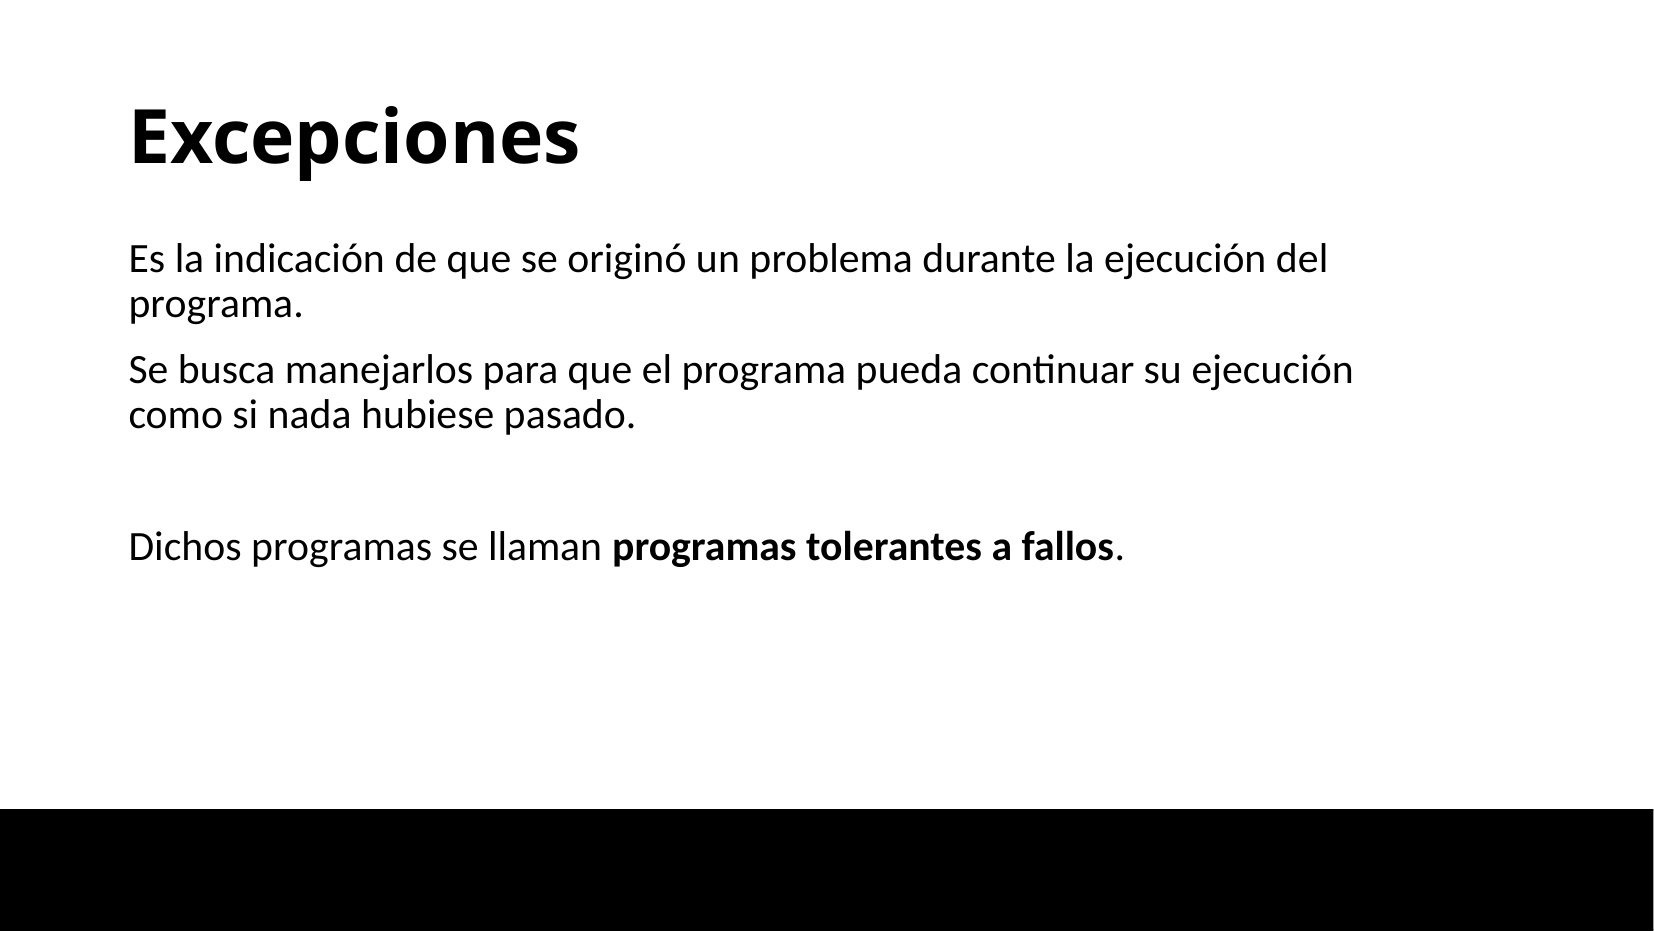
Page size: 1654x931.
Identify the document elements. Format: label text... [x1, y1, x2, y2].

list Es la indicación de que se originó un problema durante la ejecución del programa. Se busca manejarlos para que el programa pueda continuar su ejecución como si nada hubiese pasado. Dichos programas se llaman programas tolerantes a fallos. [113, 229, 1411, 820]
title Excepciones [113, 49, 1540, 230]
text_box [0, 810, 1654, 931]
